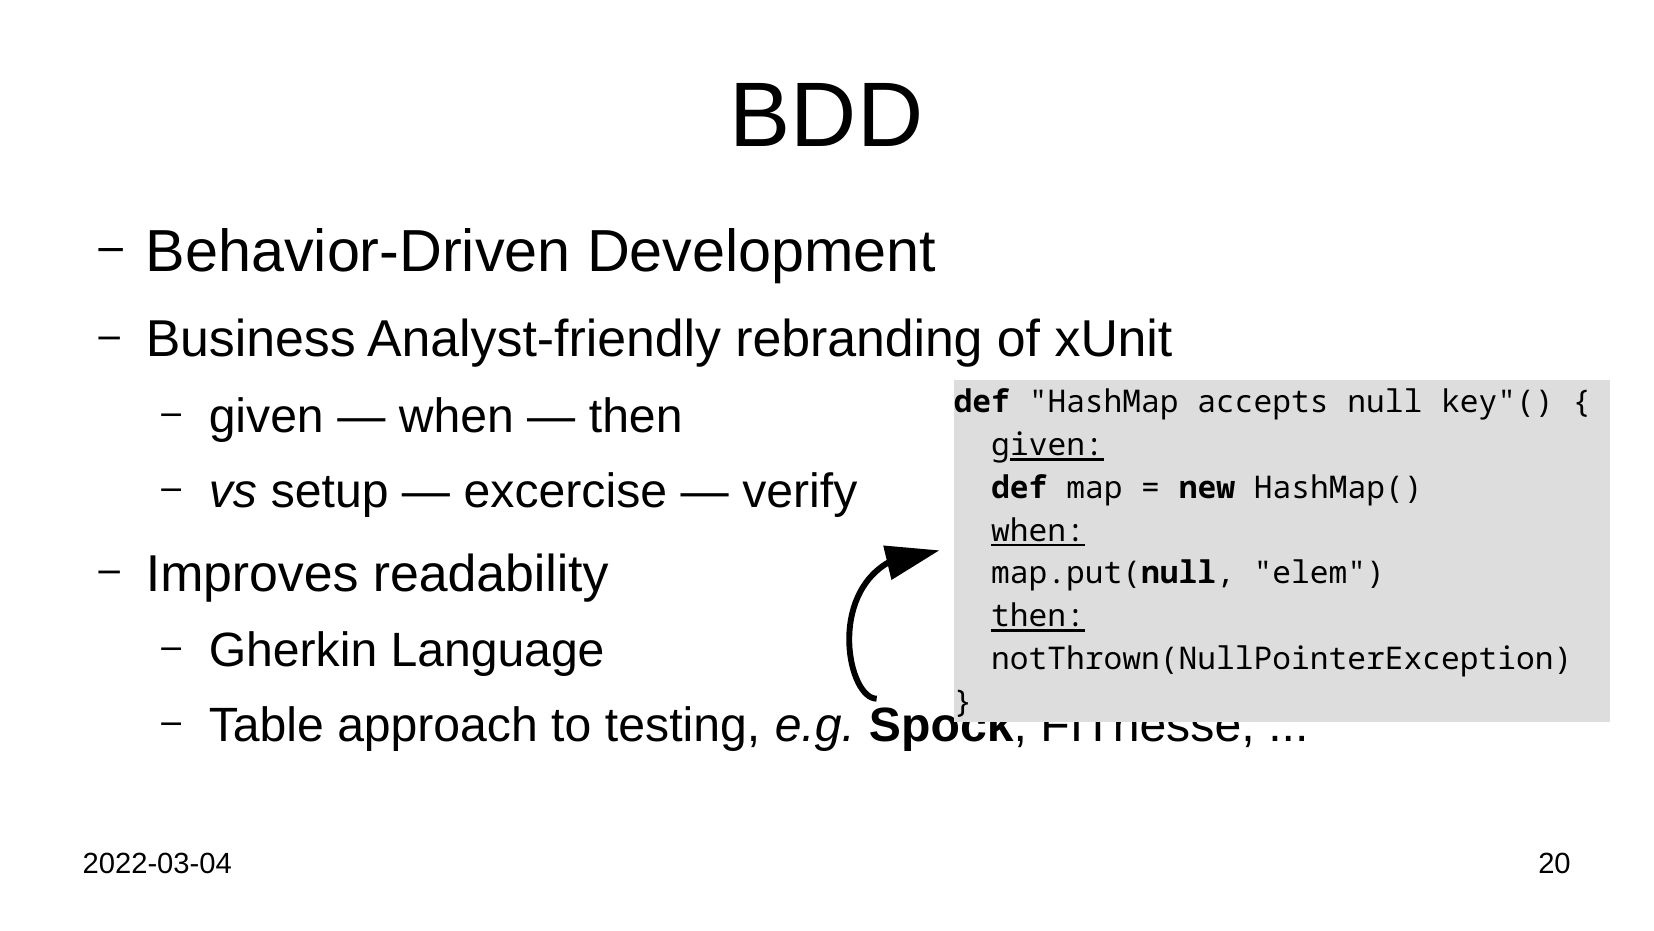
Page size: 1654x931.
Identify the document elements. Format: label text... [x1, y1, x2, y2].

text_box def "HashMap accepts null key"() { given: def map = new HashMap() when: map.put(null, "elem") then: notThrown(NullPointerException) } [939, 372, 1642, 680]
title BDD [82, 37, 1571, 193]
list Behavior-Driven Development Business Analyst-friendly rebranding of xUnit given — when — then vs setup — excercise — verify Improves readability Gherkin Language Table approach to testing, e.g. Spock, FITnesse, ... [82, 217, 1571, 758]
